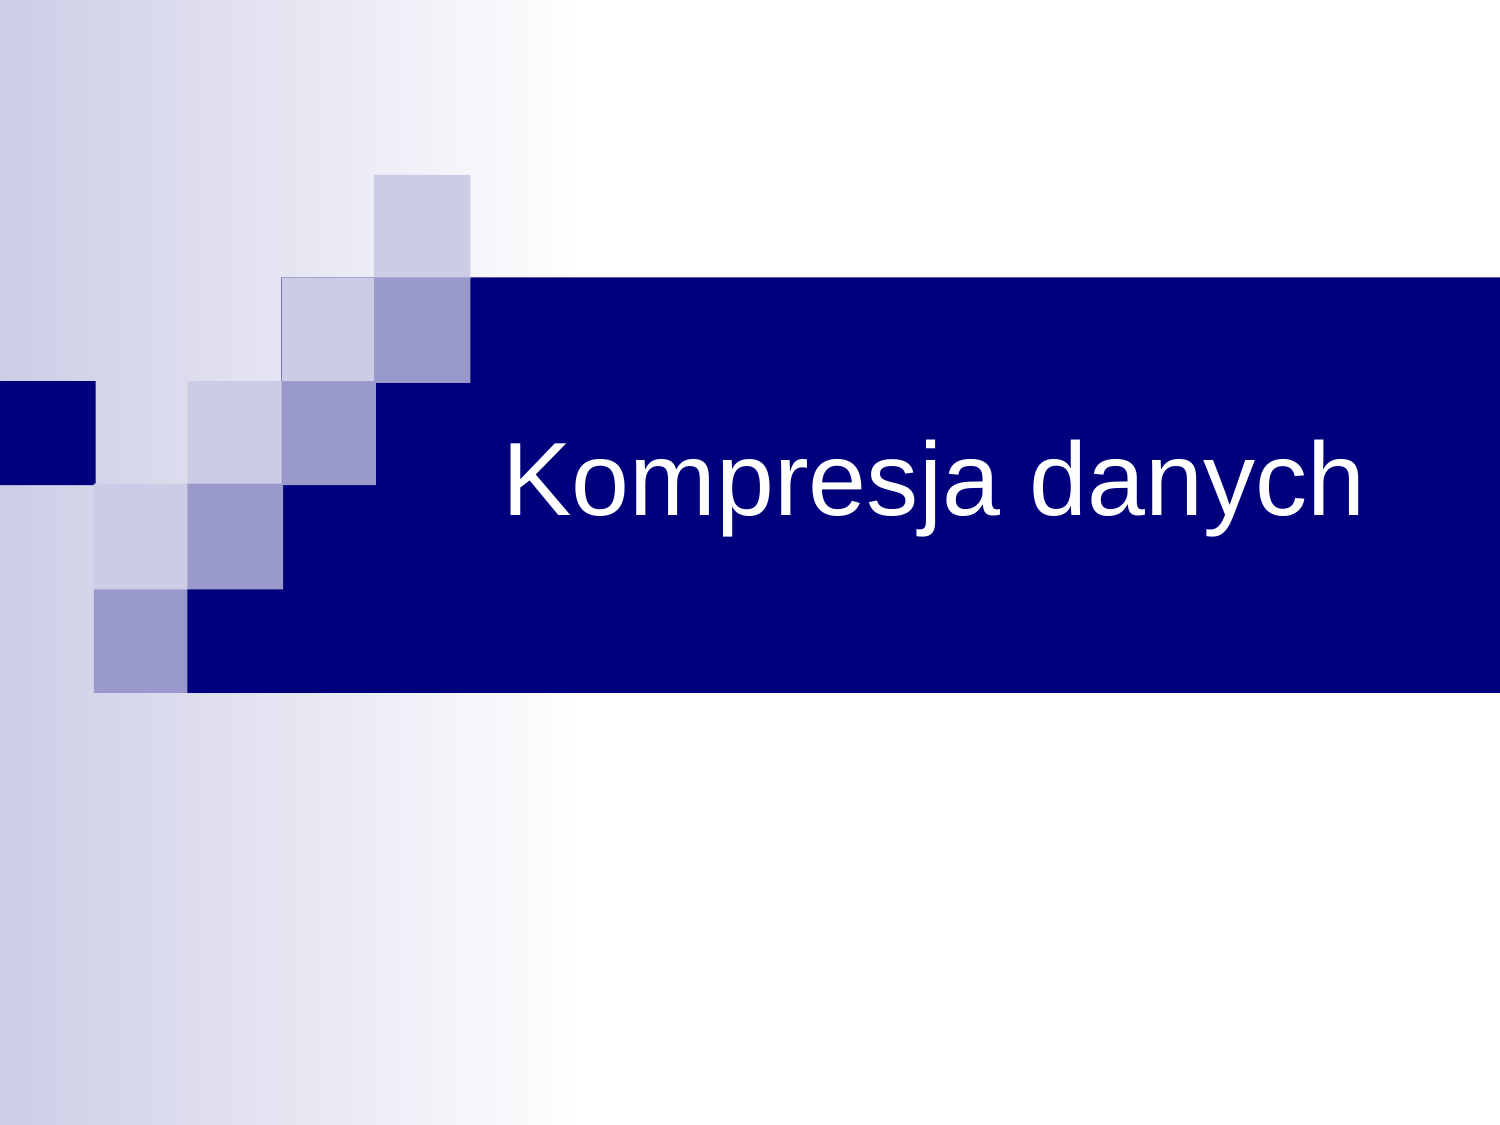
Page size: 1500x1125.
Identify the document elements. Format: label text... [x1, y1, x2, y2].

title Kompresja danych [487, 360, 1476, 587]
